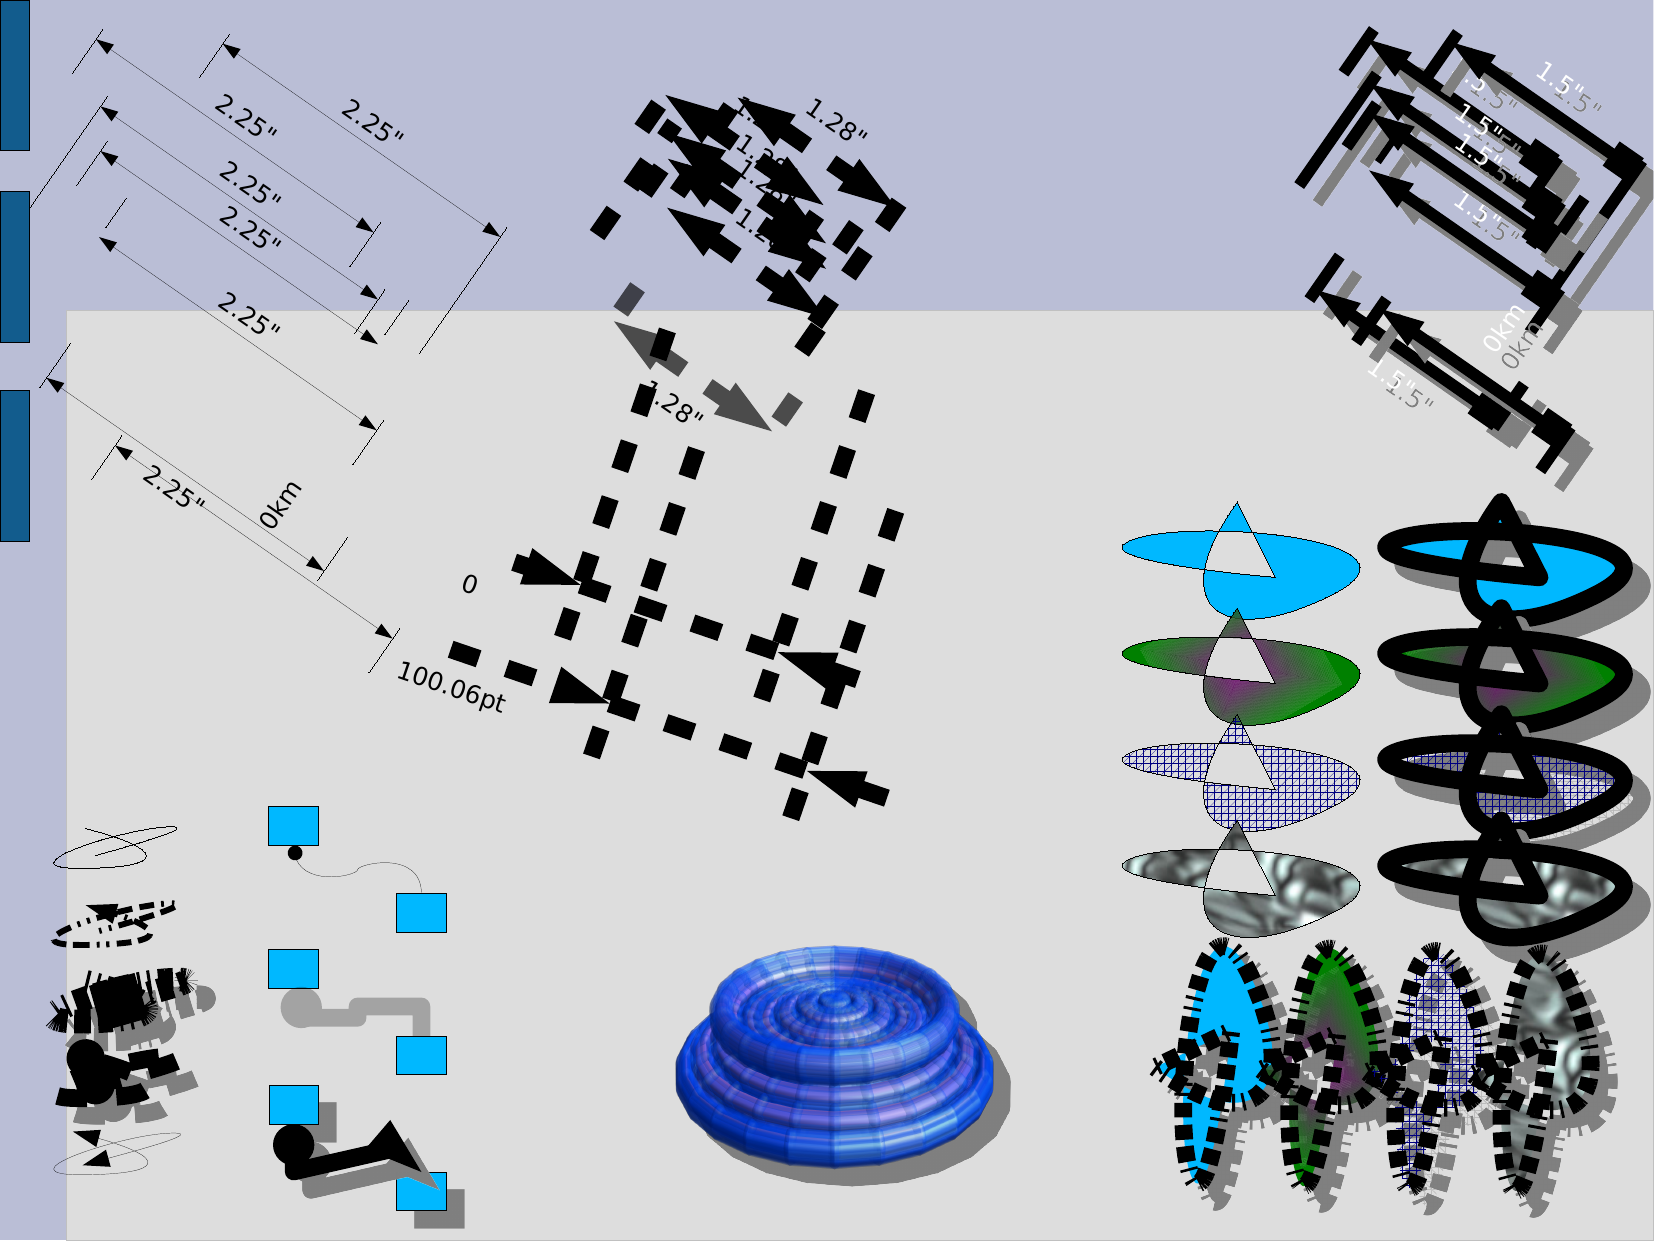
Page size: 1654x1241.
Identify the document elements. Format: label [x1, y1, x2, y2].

text_box [1155, 946, 1591, 1191]
text_box [268, 949, 319, 989]
text_box [396, 1036, 447, 1075]
text_box [1122, 501, 1361, 938]
text_box [268, 806, 319, 846]
text_box [269, 1085, 319, 1125]
text_box [1386, 501, 1625, 938]
text_box [396, 1172, 447, 1211]
text_box [396, 893, 447, 933]
